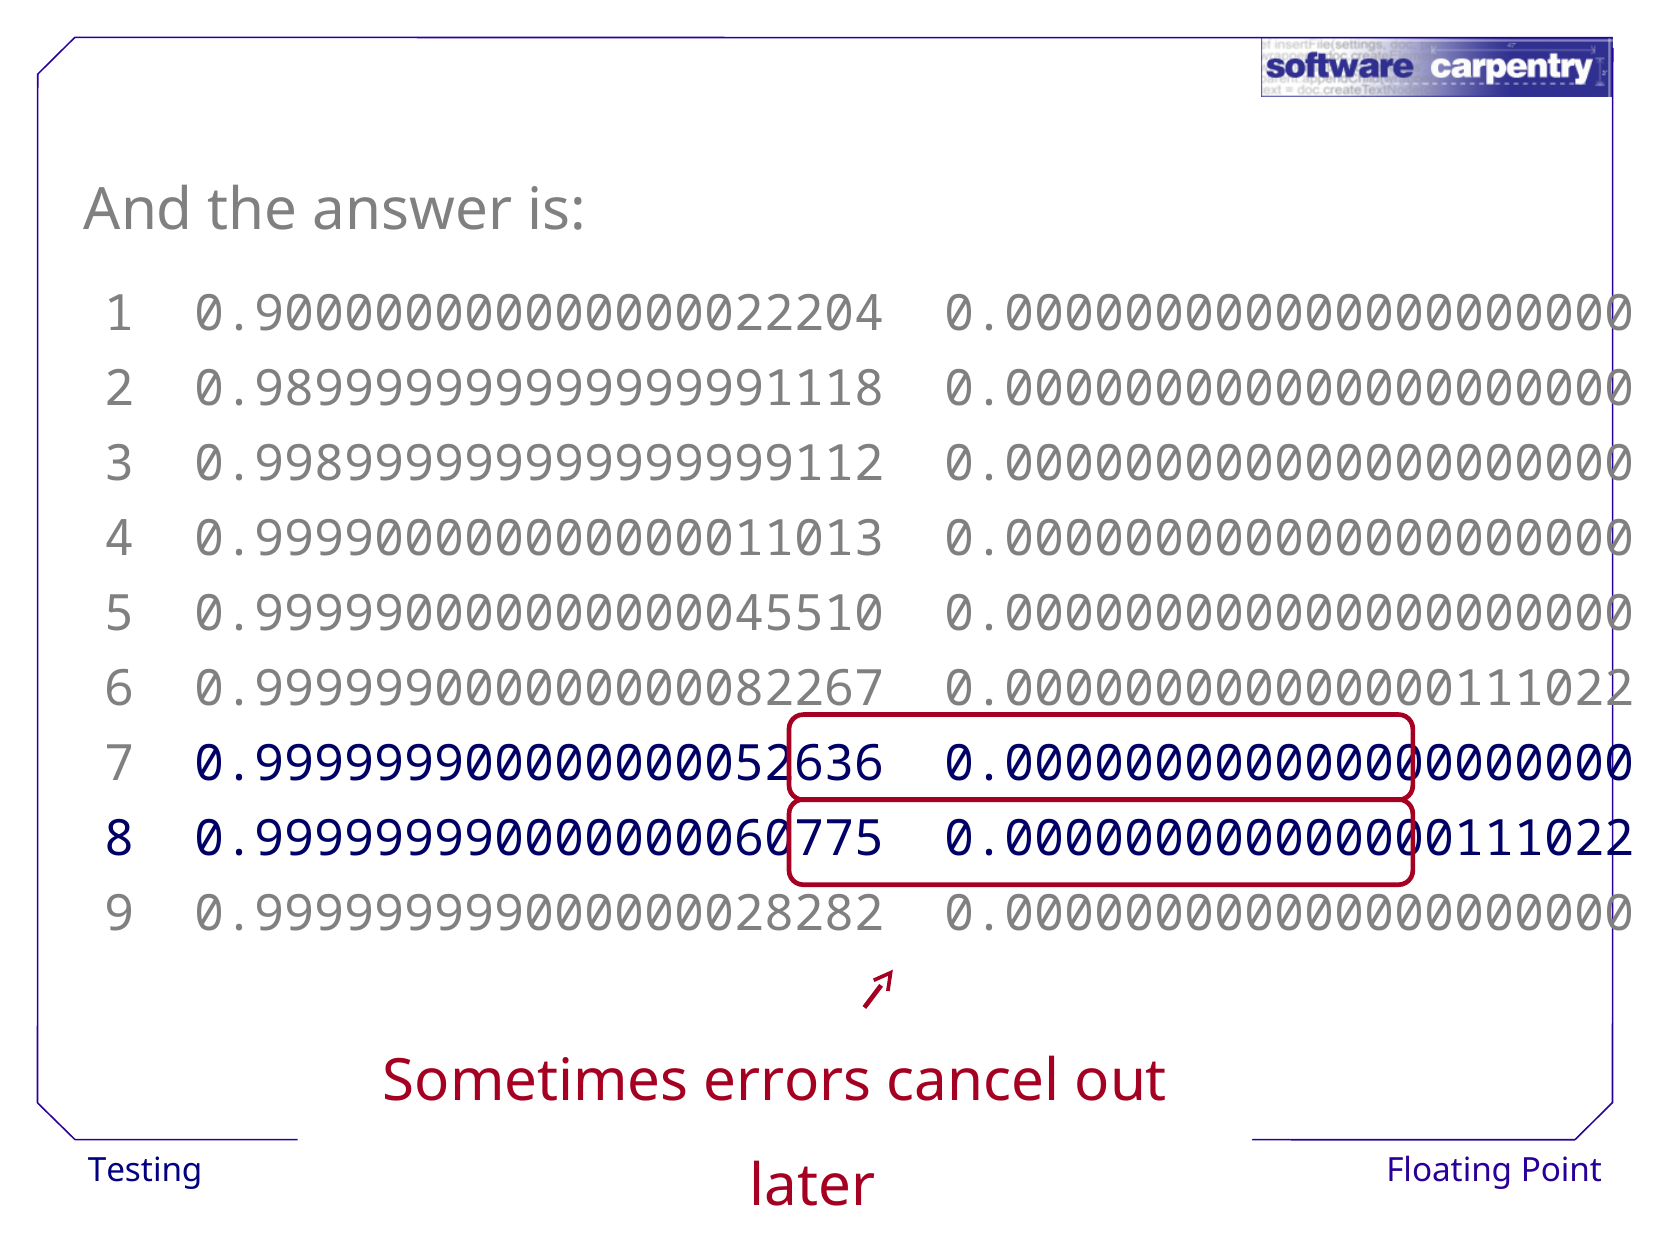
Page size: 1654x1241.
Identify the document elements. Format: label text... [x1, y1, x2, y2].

text_box 1 0.900000000000000022204 0.000000000000000000000 2 0.989999999999999991118 0.000000000000000000000 3 0.998999999999999999112 0.000000000000000000000 4 0.999900000000000011013 0.000000000000000000000 5 0.999990000000000045510 0.000000000000000000000 6 0.999999000000000082267 0.000000000000000111022 7 0.999999900000000052636 0.000000000000000000000 8 0.999999990000000060775 0.000000000000000111022 9 0.999999999000000028282 0.000000000000000000000 [89, 258, 1512, 970]
text_box And the answer is: [68, 128, 751, 250]
picture [1261, 39, 1613, 97]
text_box Sometimes errors cancel out later [297, 999, 1253, 1226]
